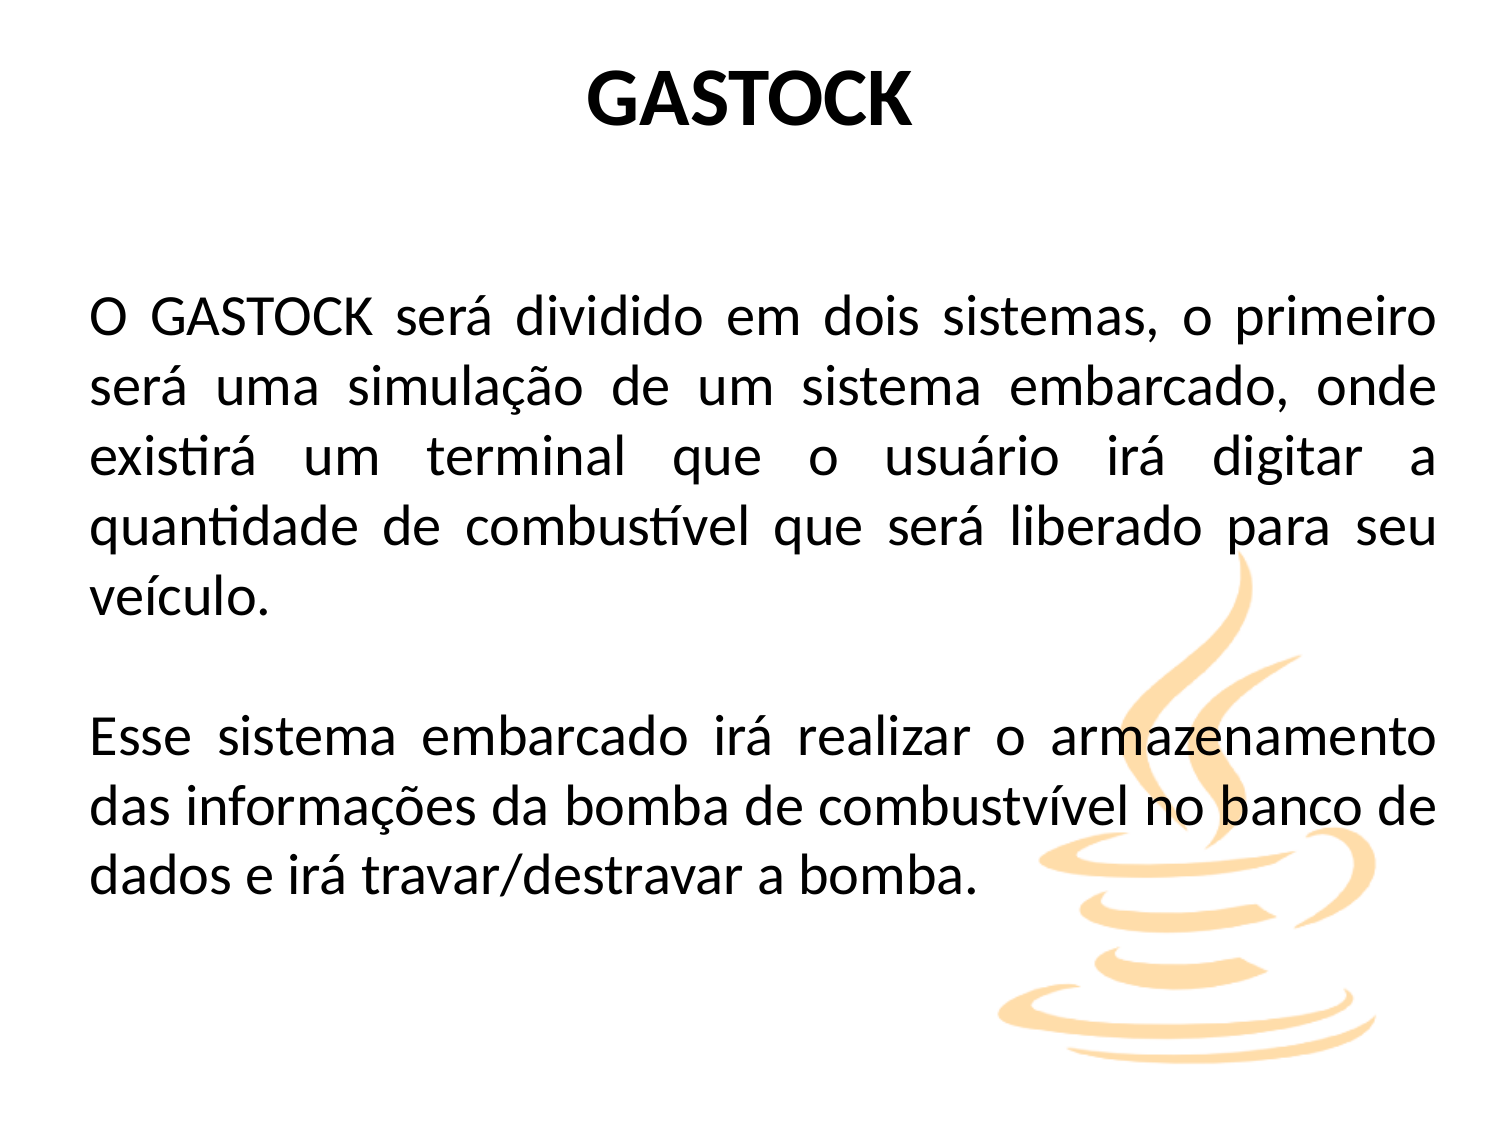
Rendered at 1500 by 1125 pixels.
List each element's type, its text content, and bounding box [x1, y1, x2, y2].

picture [854, 527, 1500, 1079]
text_box GASTOCK [0, 35, 1500, 150]
text_box O GASTOCK será dividido em dois sistemas, o primeiro será uma simulação de um sistema embarcado, onde existirá um terminal que o usuário irá digitar a quantidade de combustível que será liberado para seu veículo. Esse sistema embarcado irá realizar o armazenamento das informações da bomba de combustvível no banco de dados e irá travar/destravar a bomba. [0, 269, 1453, 915]
